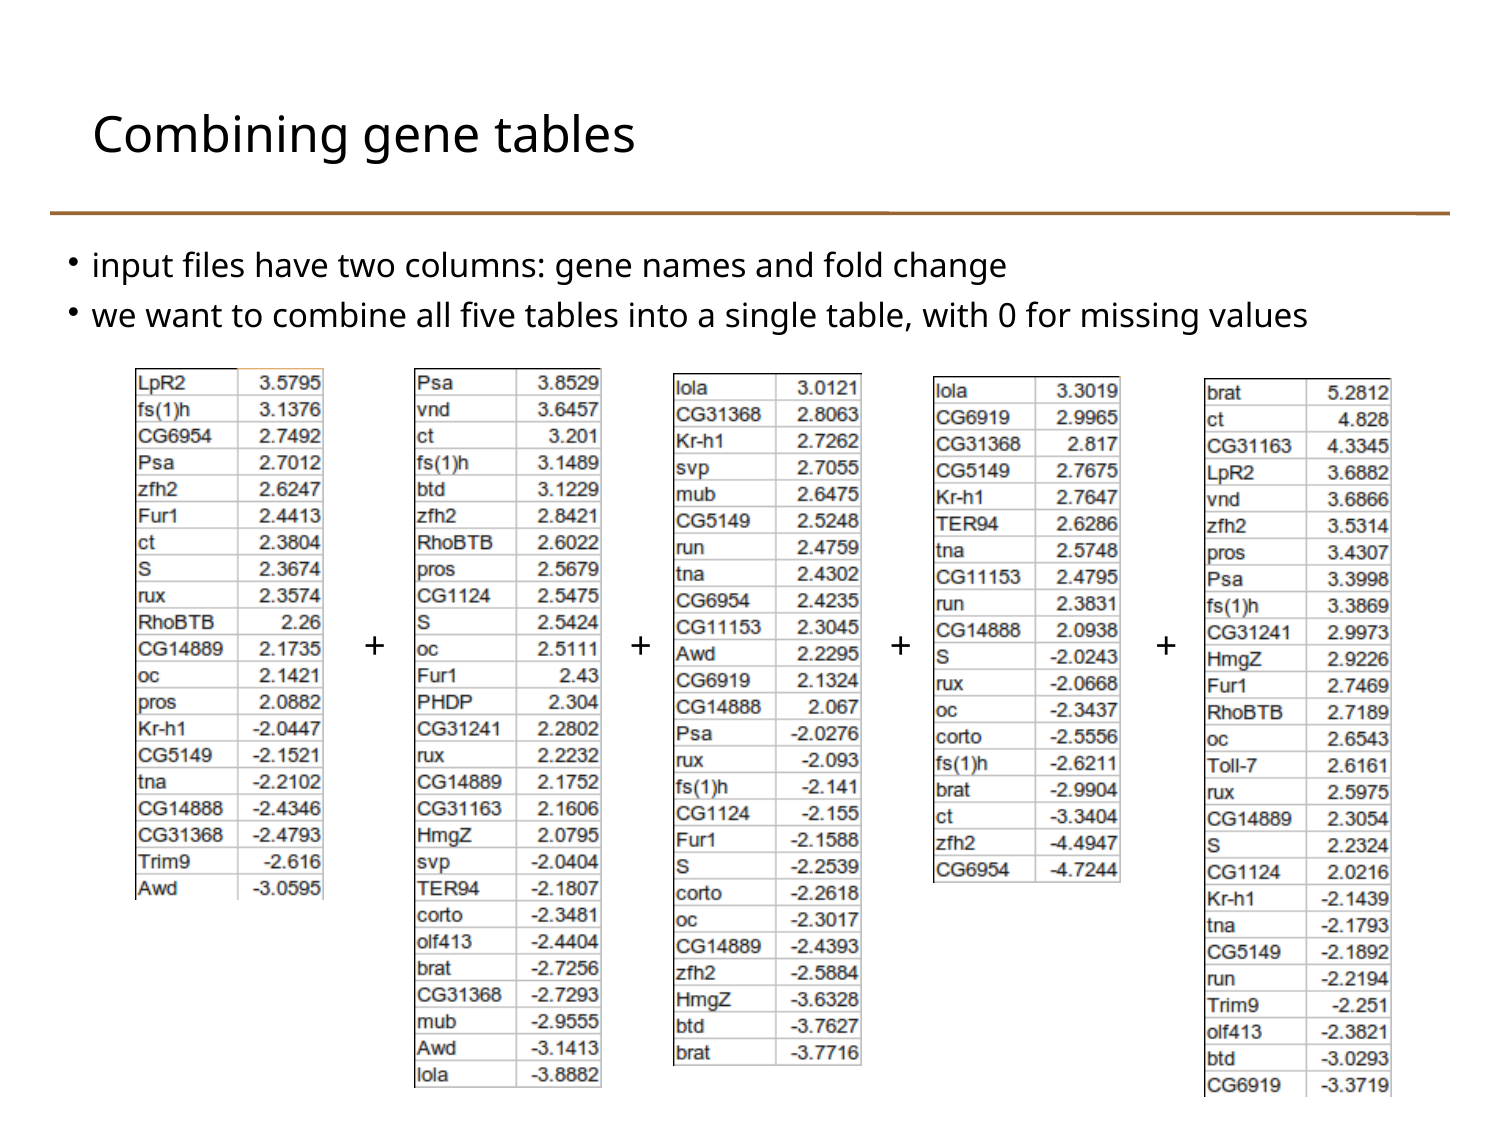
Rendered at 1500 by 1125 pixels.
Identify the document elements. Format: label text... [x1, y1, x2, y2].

text_box + [1140, 613, 1187, 683]
picture [673, 373, 862, 1066]
text_box + [875, 613, 921, 683]
text_box input files have two columns: gene names and fold change we want to combine all five tables into a single table, with 0 for missing values [67, 243, 1418, 1001]
text_box + [615, 613, 662, 683]
text_box Combining gene tables [77, 38, 1427, 227]
text_box + [349, 613, 396, 683]
picture [414, 368, 602, 1088]
picture [933, 376, 1121, 883]
picture [1204, 378, 1392, 1097]
picture [135, 368, 324, 901]
